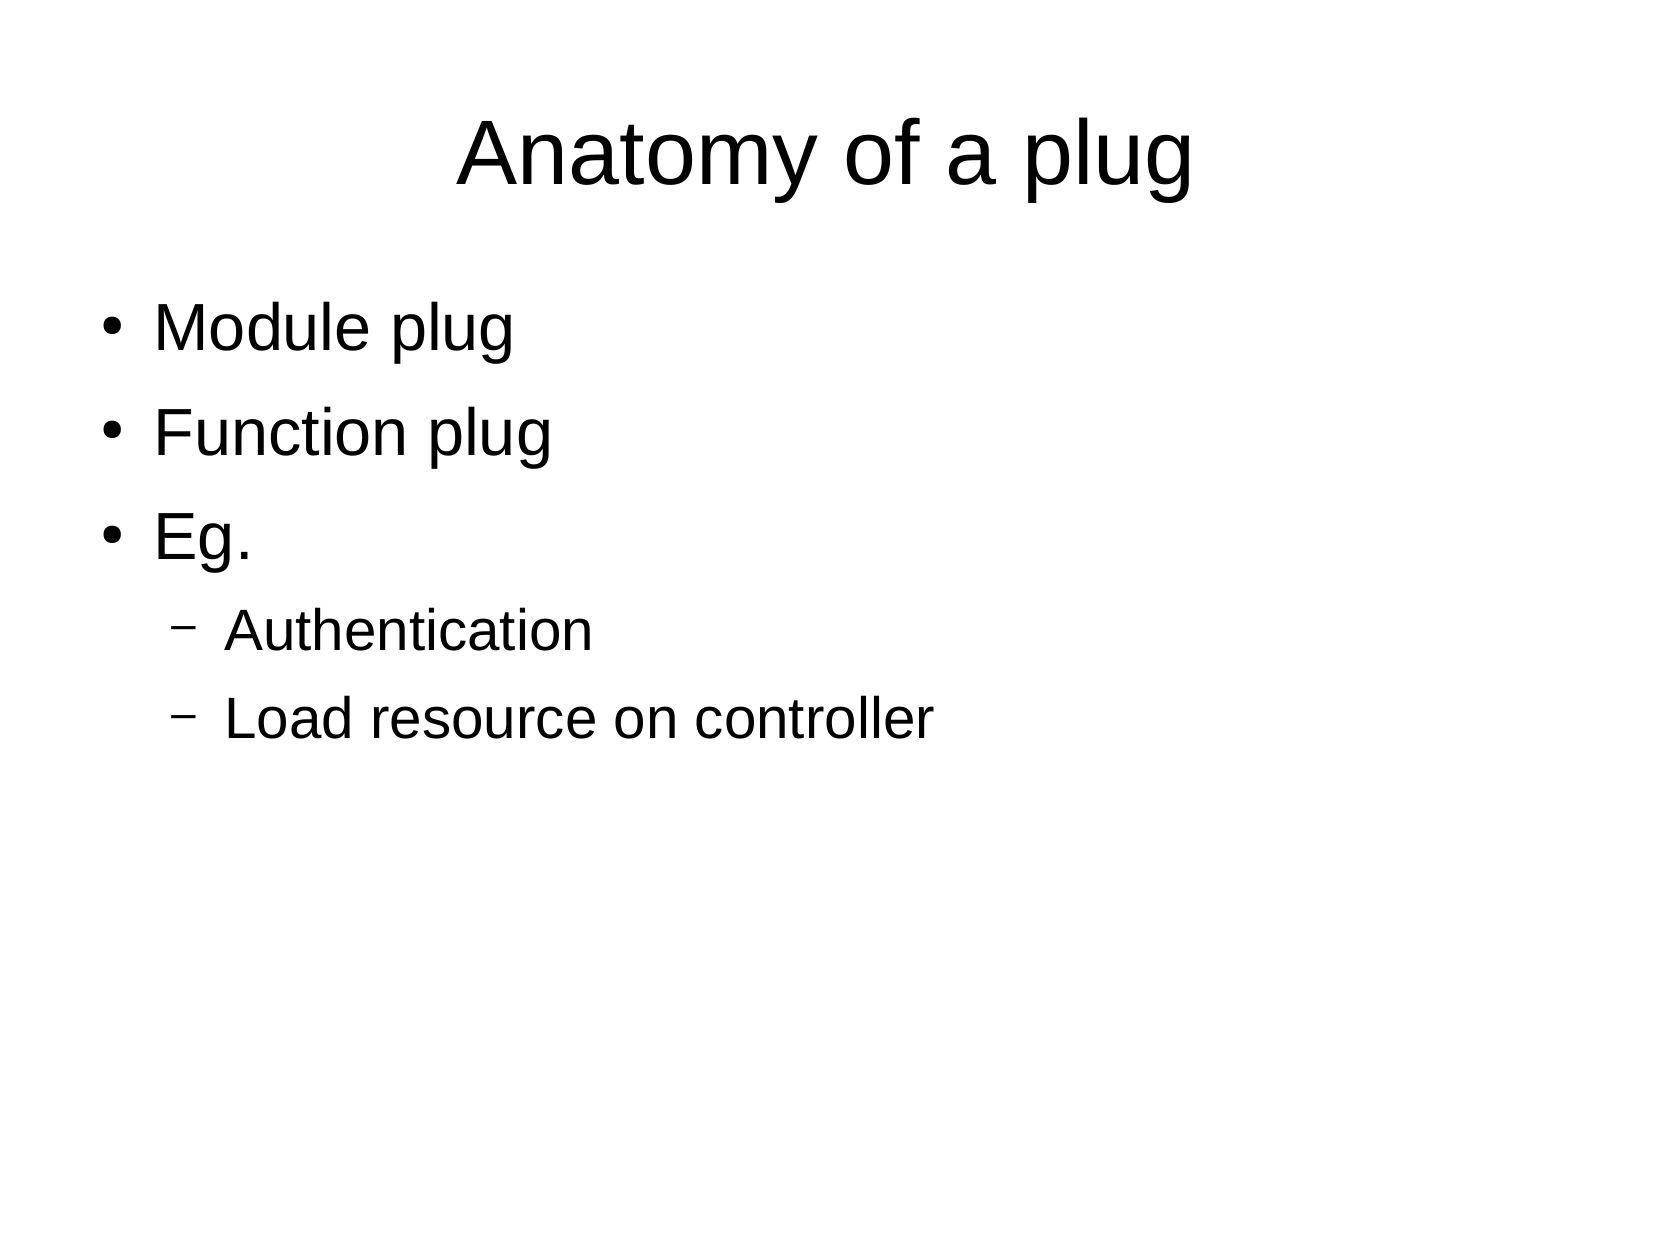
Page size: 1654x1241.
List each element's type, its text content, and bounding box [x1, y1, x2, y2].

title Anatomy of a plug [82, 49, 1571, 257]
list Module plug Function plug Eg. Authentication Load resource on controller [82, 290, 1571, 1010]
